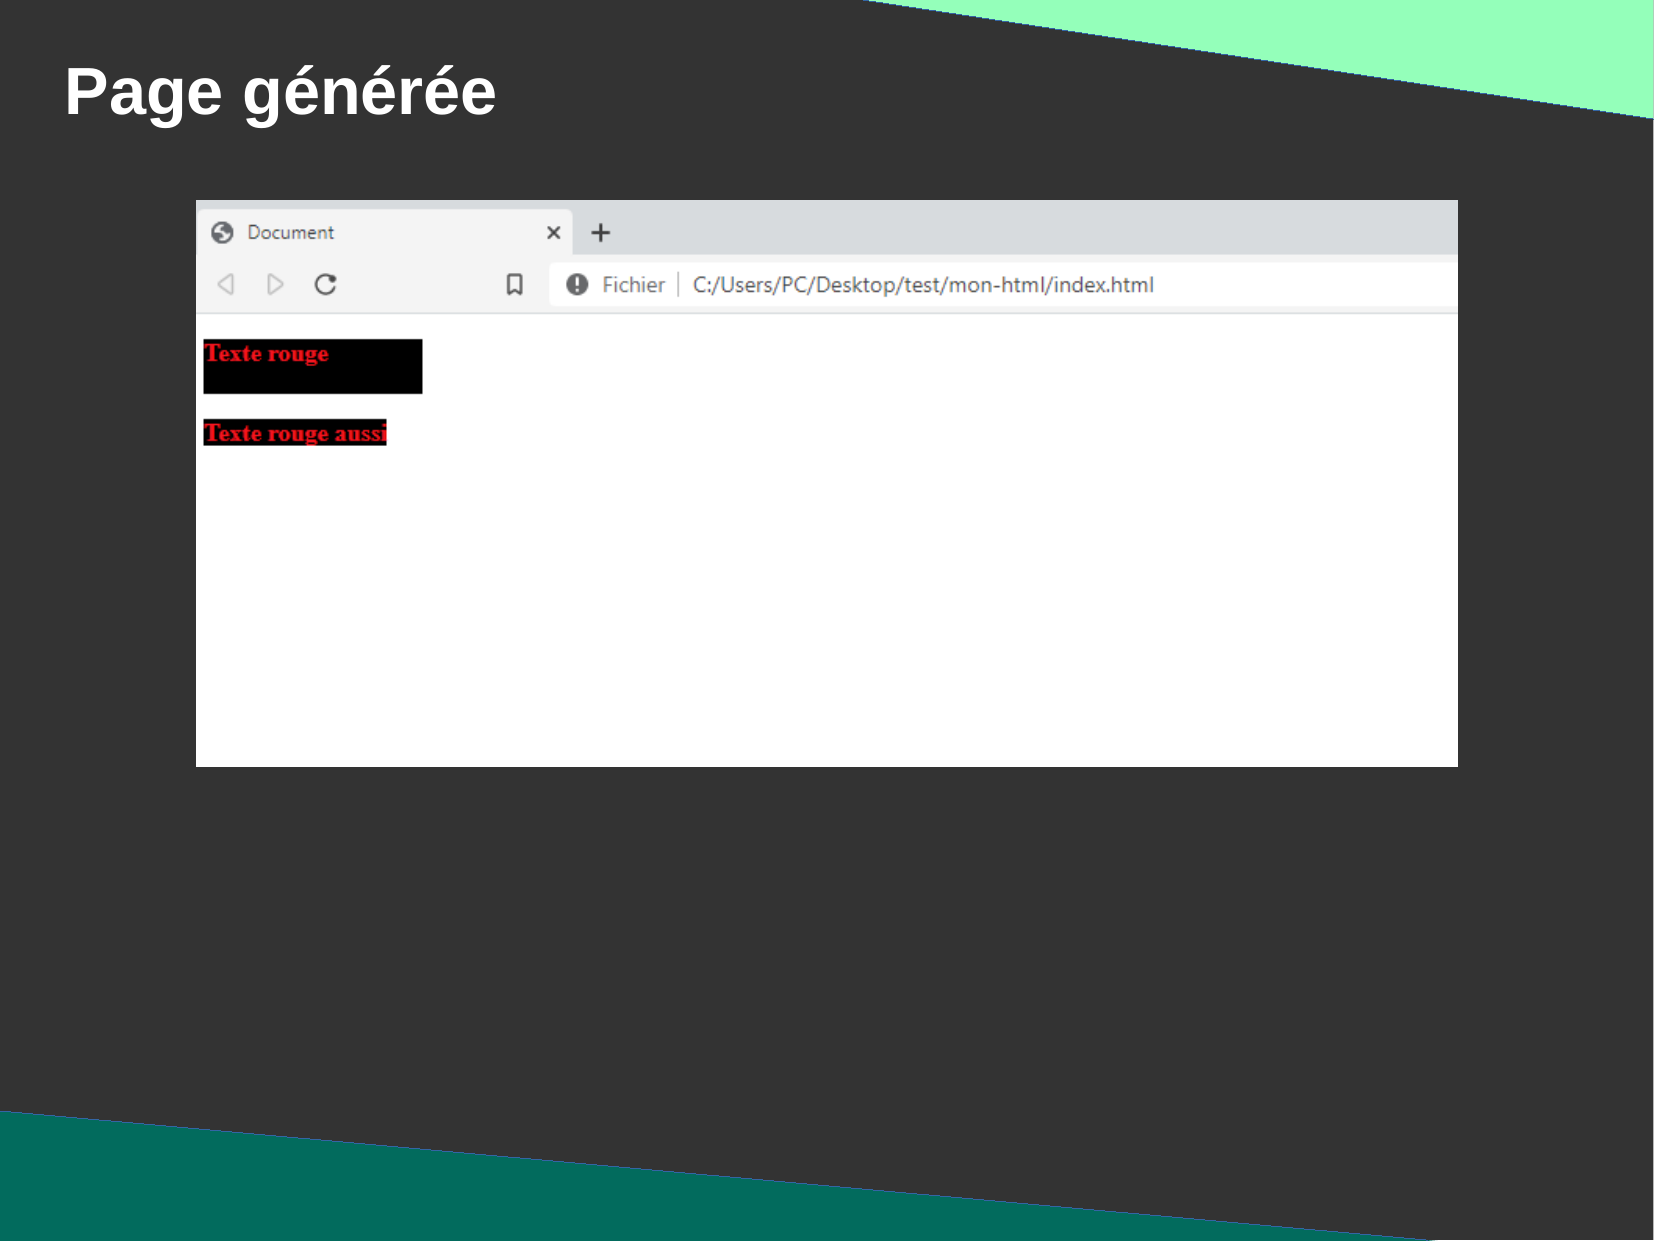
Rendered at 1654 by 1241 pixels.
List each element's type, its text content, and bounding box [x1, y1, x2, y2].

picture [196, 200, 1458, 767]
title Page générée [64, 54, 1553, 157]
text_box [863, 0, 1654, 120]
